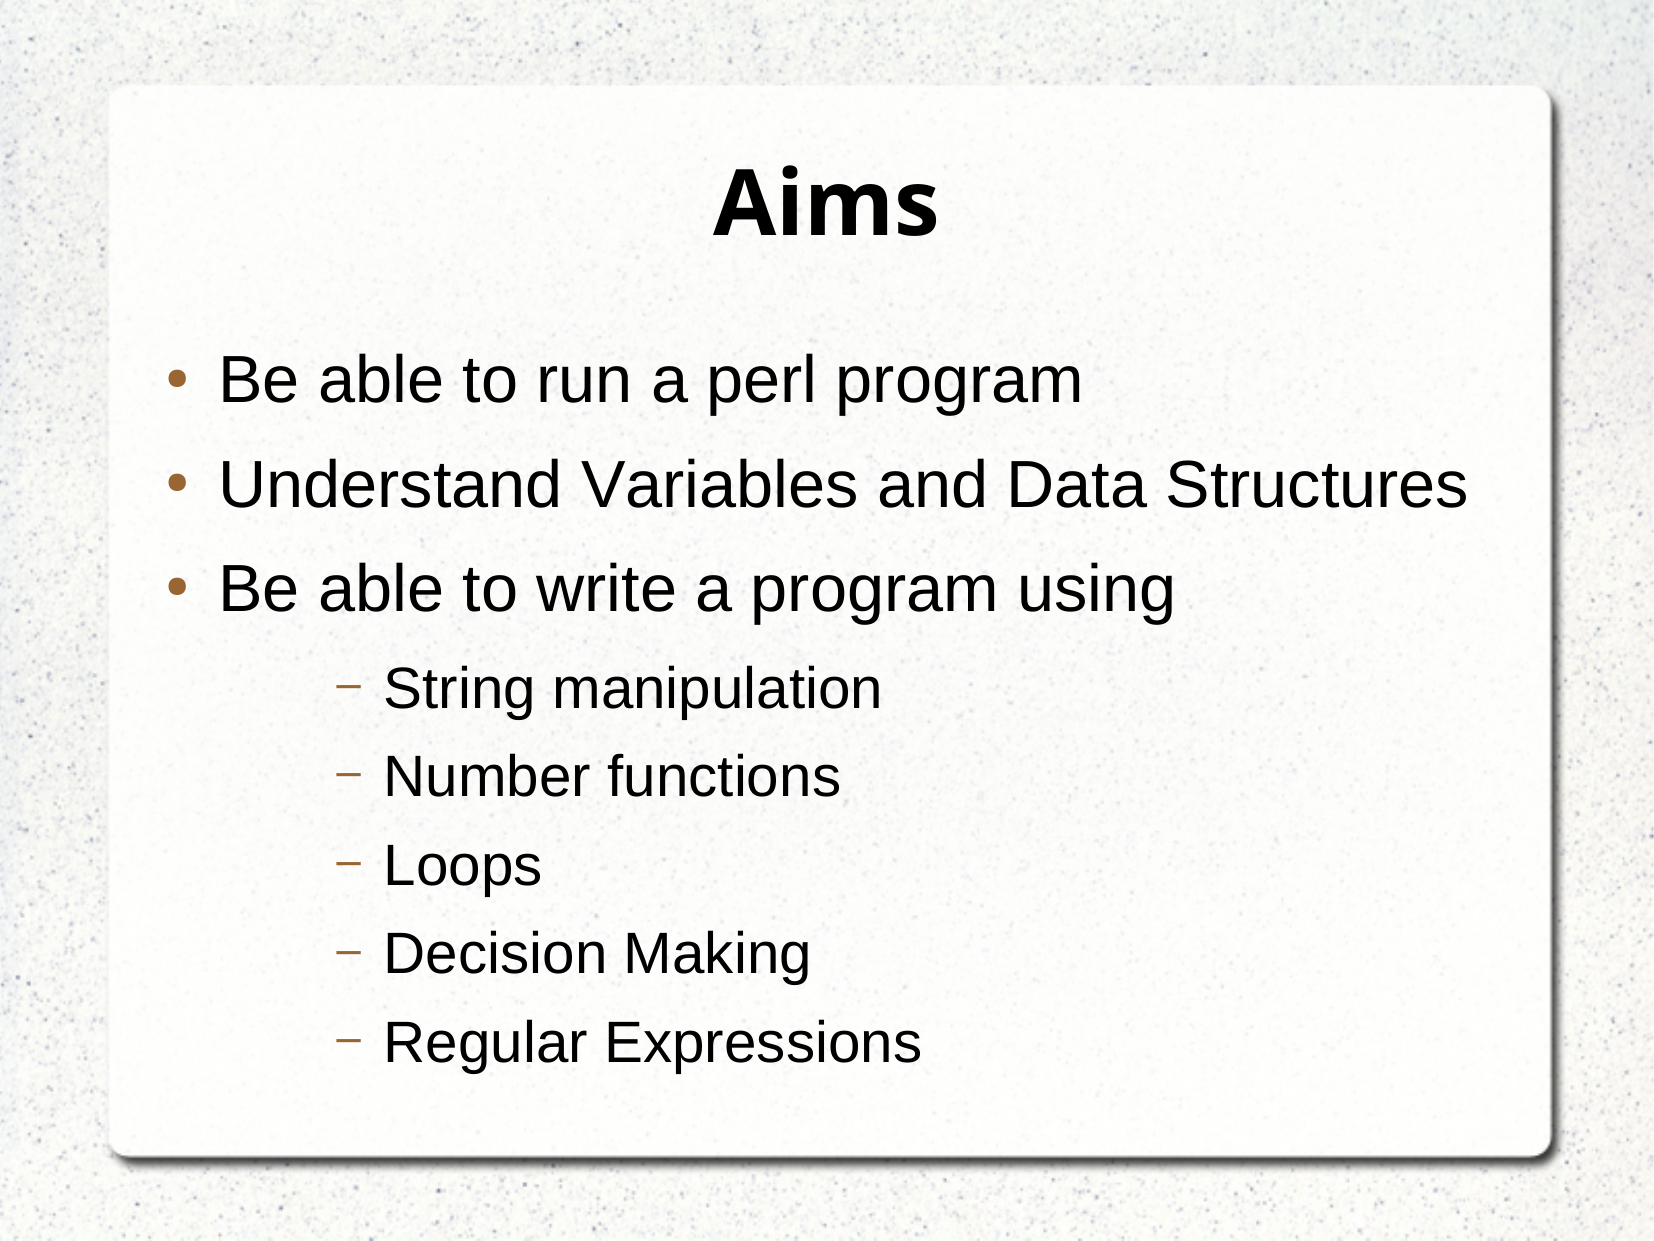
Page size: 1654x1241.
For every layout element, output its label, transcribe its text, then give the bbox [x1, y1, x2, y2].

picture [0, 0, 1654, 1241]
list Be able to run a perl program Understand Variables and Data Structures Be able to write a program using String manipulation Number functions Loops Decision Making Regular Expressions [147, 342, 1506, 1075]
title Aims [118, 96, 1536, 304]
